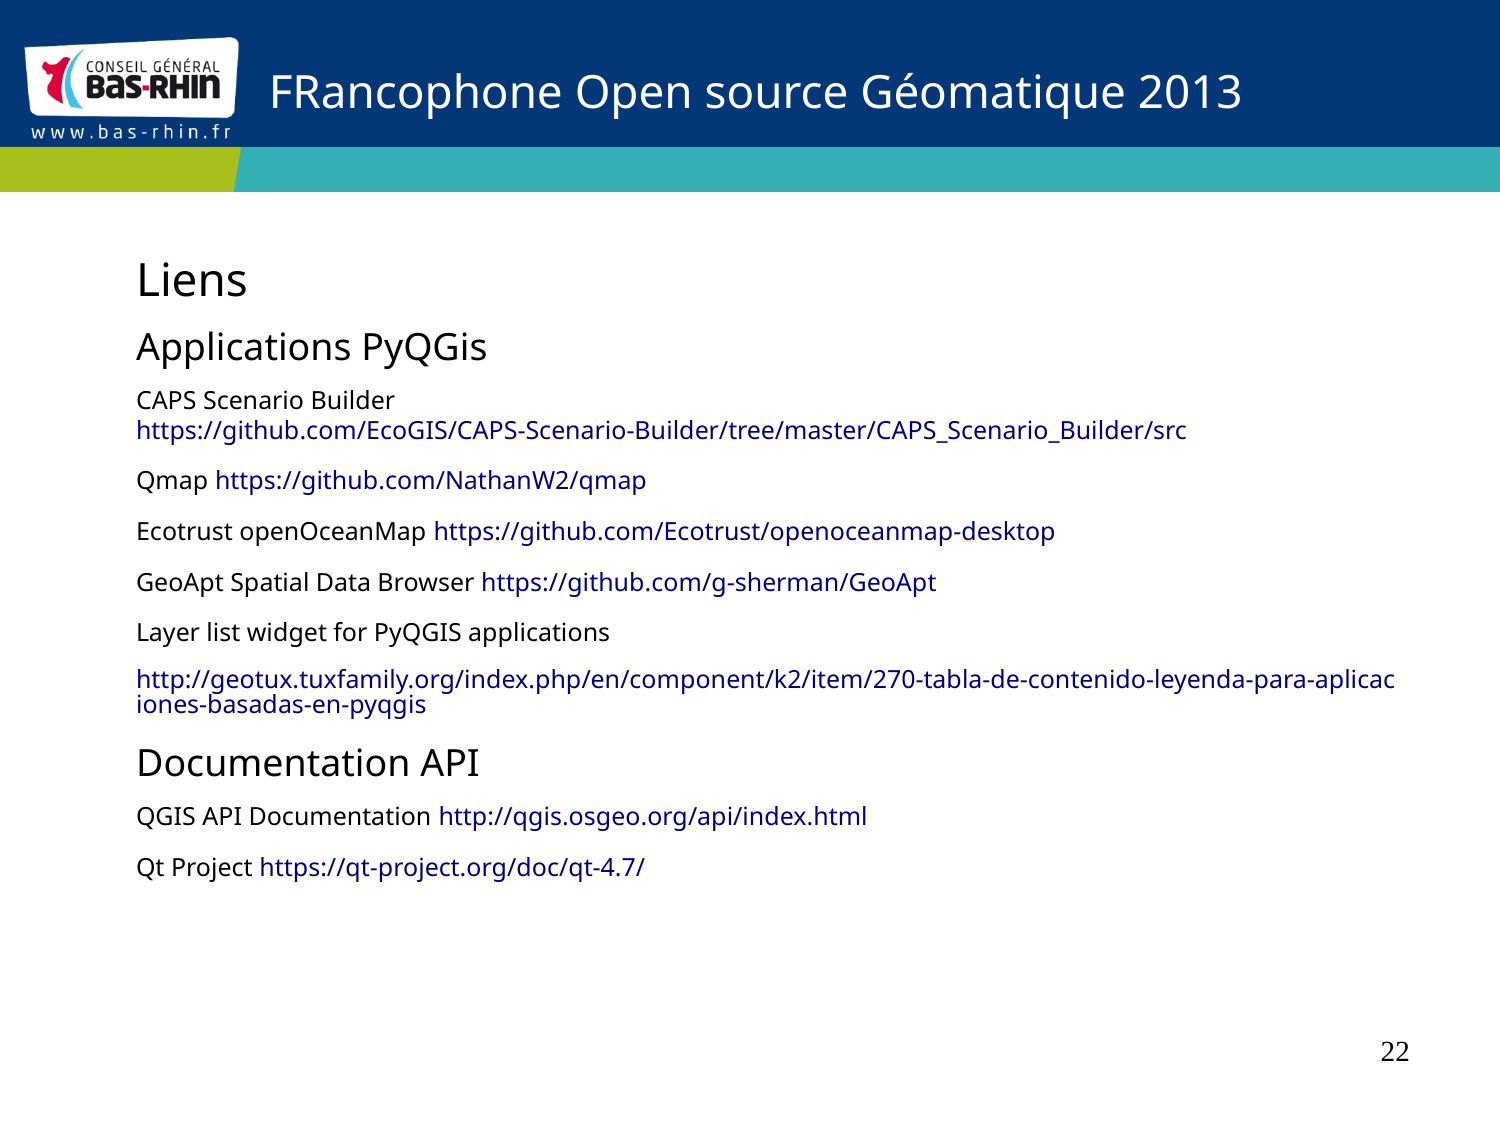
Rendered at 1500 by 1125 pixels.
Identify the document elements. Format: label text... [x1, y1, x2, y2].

title FRancophone Open source Géomatique 2013 [253, 30, 1471, 149]
picture [0, 0, 1500, 192]
list Liens Applications PyQGis CAPS Scenario Builderhttps://github.com/EcoGIS/CAPS-Scenario-Builder/tree/master/CAPS_Scenario_Builder/src Qmap https://github.com/NathanW2/qmap Ecotrust openOceanMap https://github.com/Ecotrust/openoceanmap-desktop GeoApt Spatial Data Browser https://github.com/g-sherman/GeoApt Layer list widget for PyQGIS applications http://geotux.tuxfamily.org/index.php/en/component/k2/item/270-tabla-de-contenido-leyenda-para-aplicaciones-basadas-en-pyqgis Documentation API QGIS API Documentation http://qgis.osgeo.org/api/index.html Qt Project https://qt-project.org/doc/qt-4.7/ [64, 243, 1415, 986]
